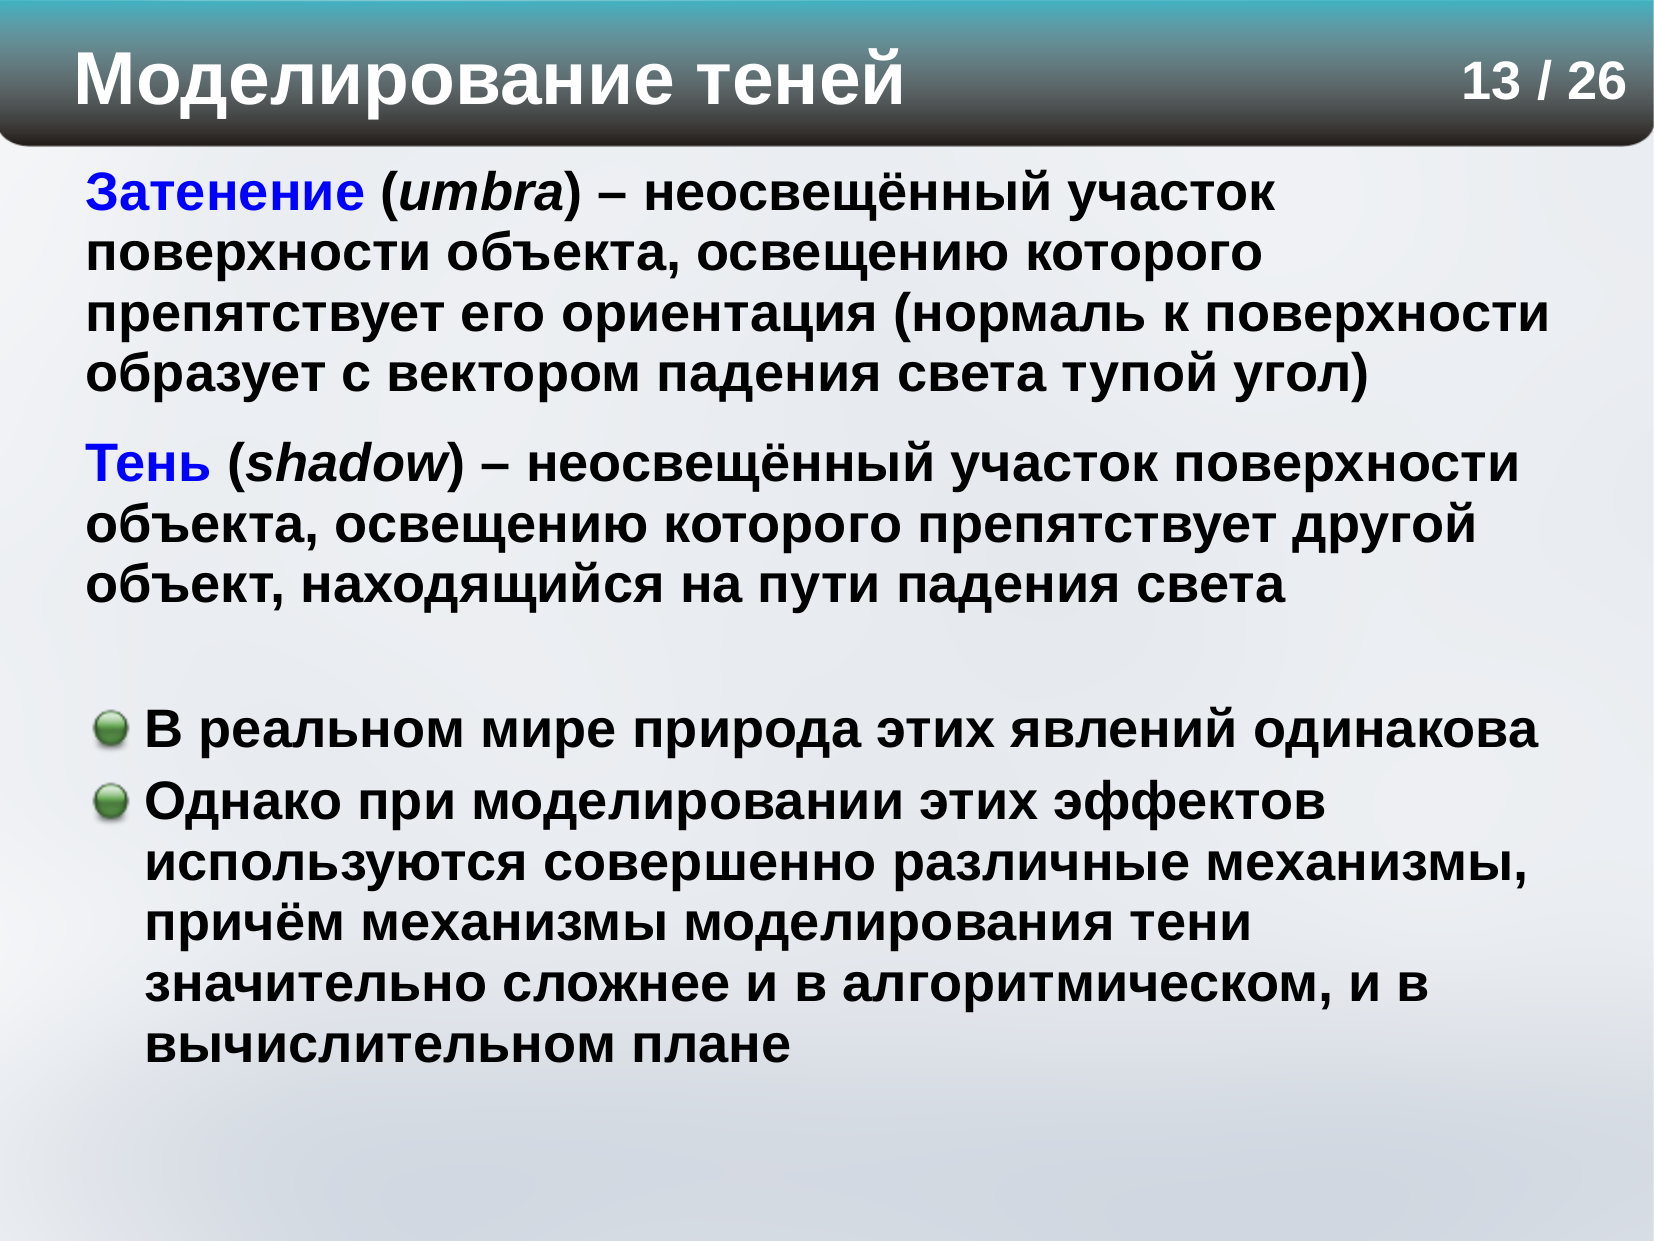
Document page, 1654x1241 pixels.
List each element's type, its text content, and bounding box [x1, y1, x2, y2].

text_box <номер> / 26 [1446, 42, 1654, 179]
text_box Моделирование теней [59, 29, 1300, 129]
text_box Затенение (umbra) – неосвещённый участок поверхности объекта, освещению которого препятствует его ориентация (нормаль к поверхности образует с вектором падения света тупой угол) Тень (shadow) – неосвещённый участок поверхности объекта, освещению которого препятствует другой объект, находящийся на пути падения света В реальном мире природа этих явлений одинакова Однако при моделировании этих эффектов используются совершенно различные механизмы, причём механизмы моделирования тени значительно сложнее и в алгоритмическом, и в вычислительном плане [70, 153, 1625, 1081]
picture [0, 0, 1654, 1241]
